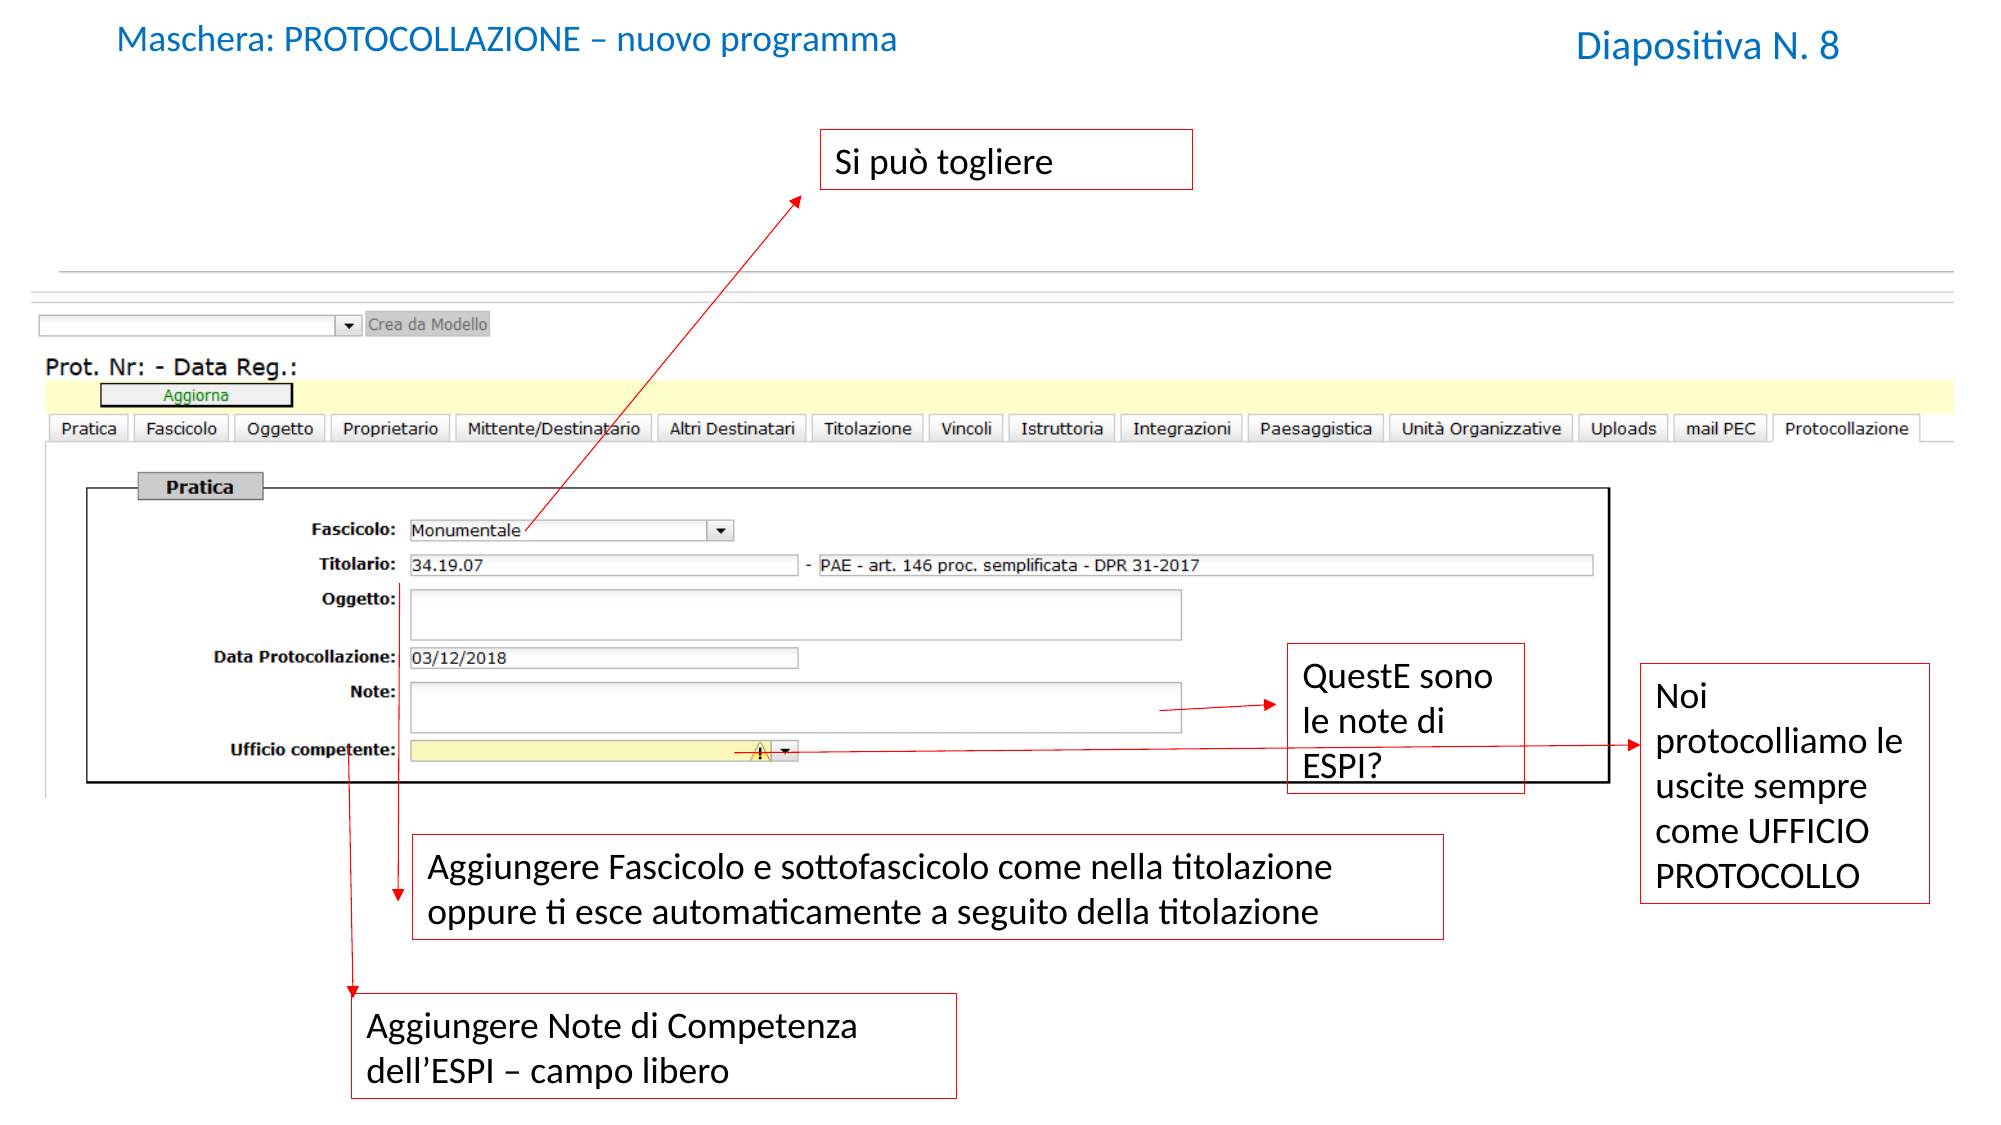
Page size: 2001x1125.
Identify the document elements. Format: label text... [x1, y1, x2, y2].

text_box Aggiungere Fascicolo e sottofascicolo come nella titolazione oppure ti esce automaticamente a seguito della titolazione [412, 834, 1444, 940]
text_box Aggiungere Note di Competenza dell’ESPI – campo libero [351, 993, 957, 1099]
text_box Diapositiva N. 8 [1476, 10, 1856, 76]
text_box Maschera: PROTOCOLLAZIONE – nuovo programma [101, 6, 1160, 67]
picture [31, 271, 1954, 798]
text_box Noi protocolliamo le uscite sempre come UFFICIO PROTOCOLLO [1640, 663, 1930, 904]
text_box QuestE sono le note di ESPI? [1287, 643, 1525, 794]
text_box Si può togliere [820, 129, 1193, 190]
